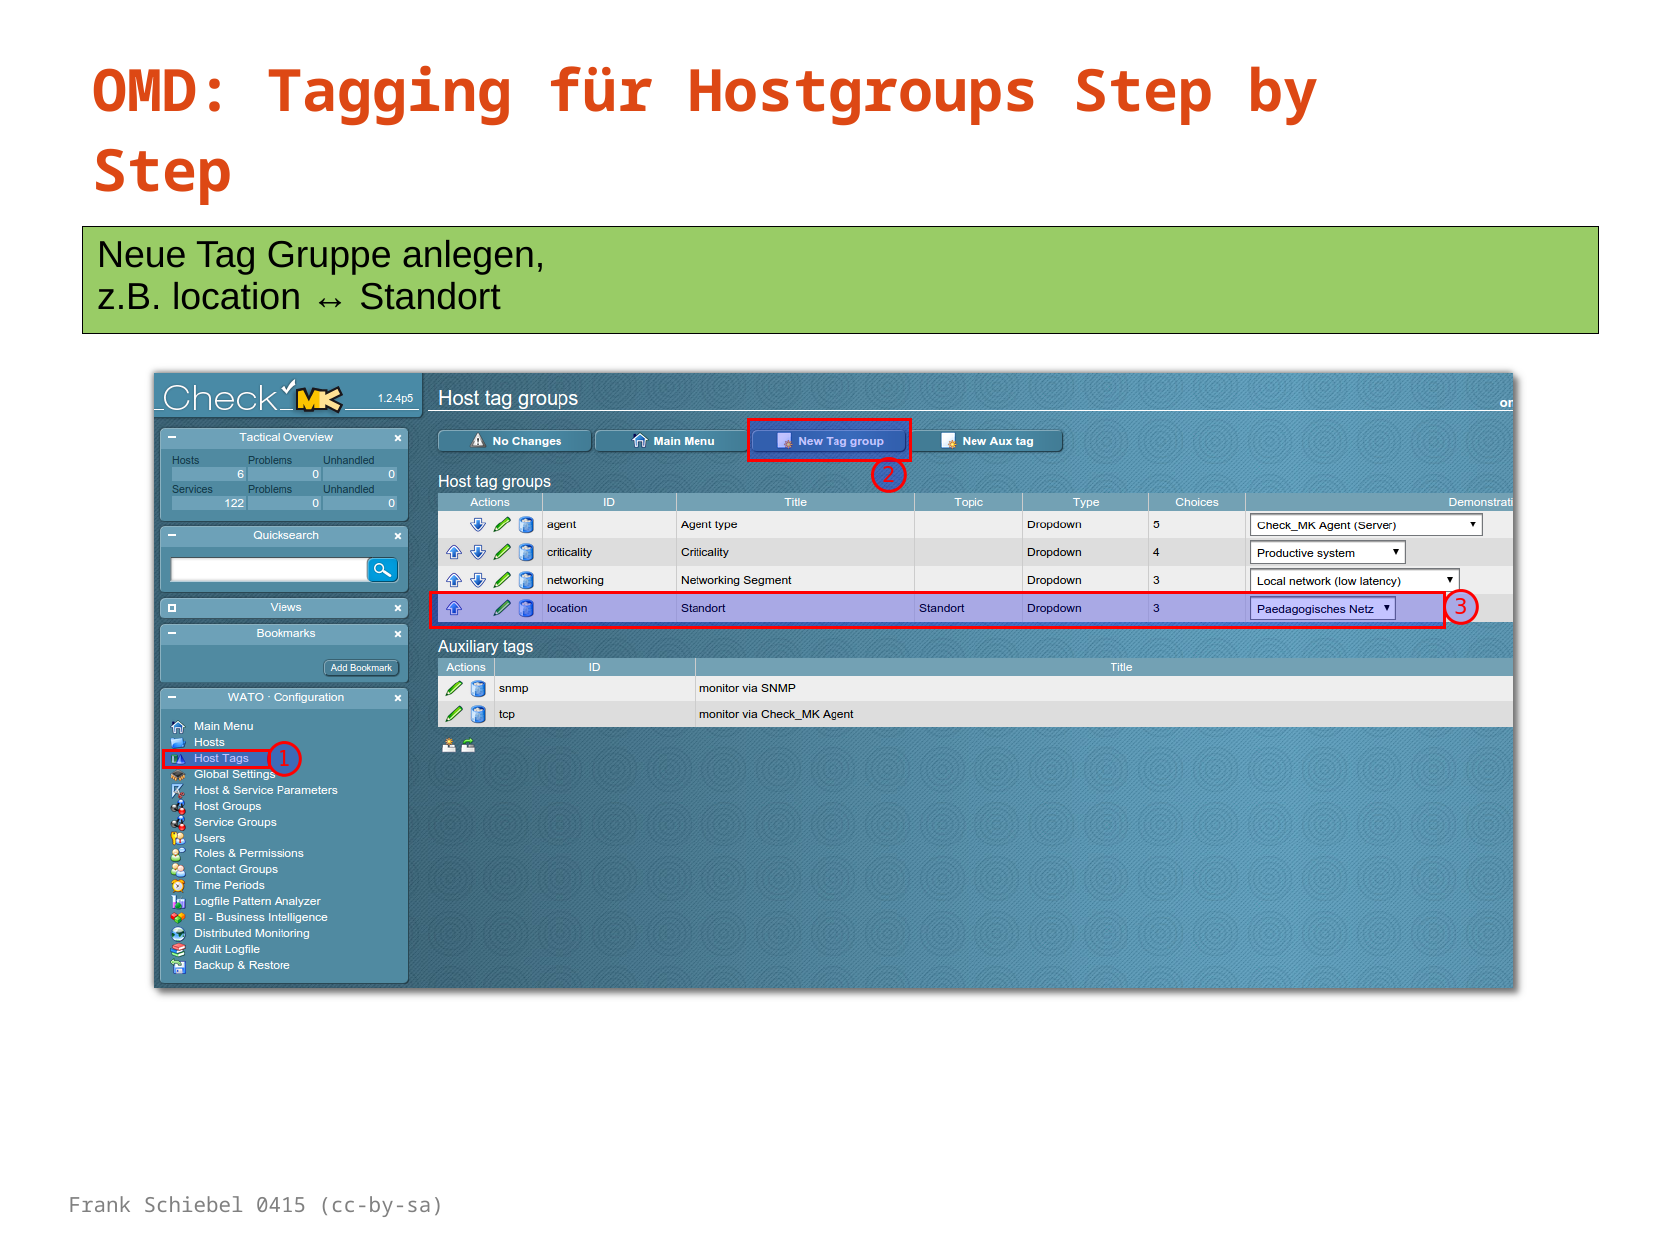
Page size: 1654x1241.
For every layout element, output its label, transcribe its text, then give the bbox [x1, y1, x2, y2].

text_box OMD: Tagging für Hostgroups Step by Step [78, 42, 1449, 117]
picture [144, 363, 1528, 1003]
text_box Neue Tag Gruppe anlegen, z.B. location ↔ Standort [82, 226, 1599, 334]
